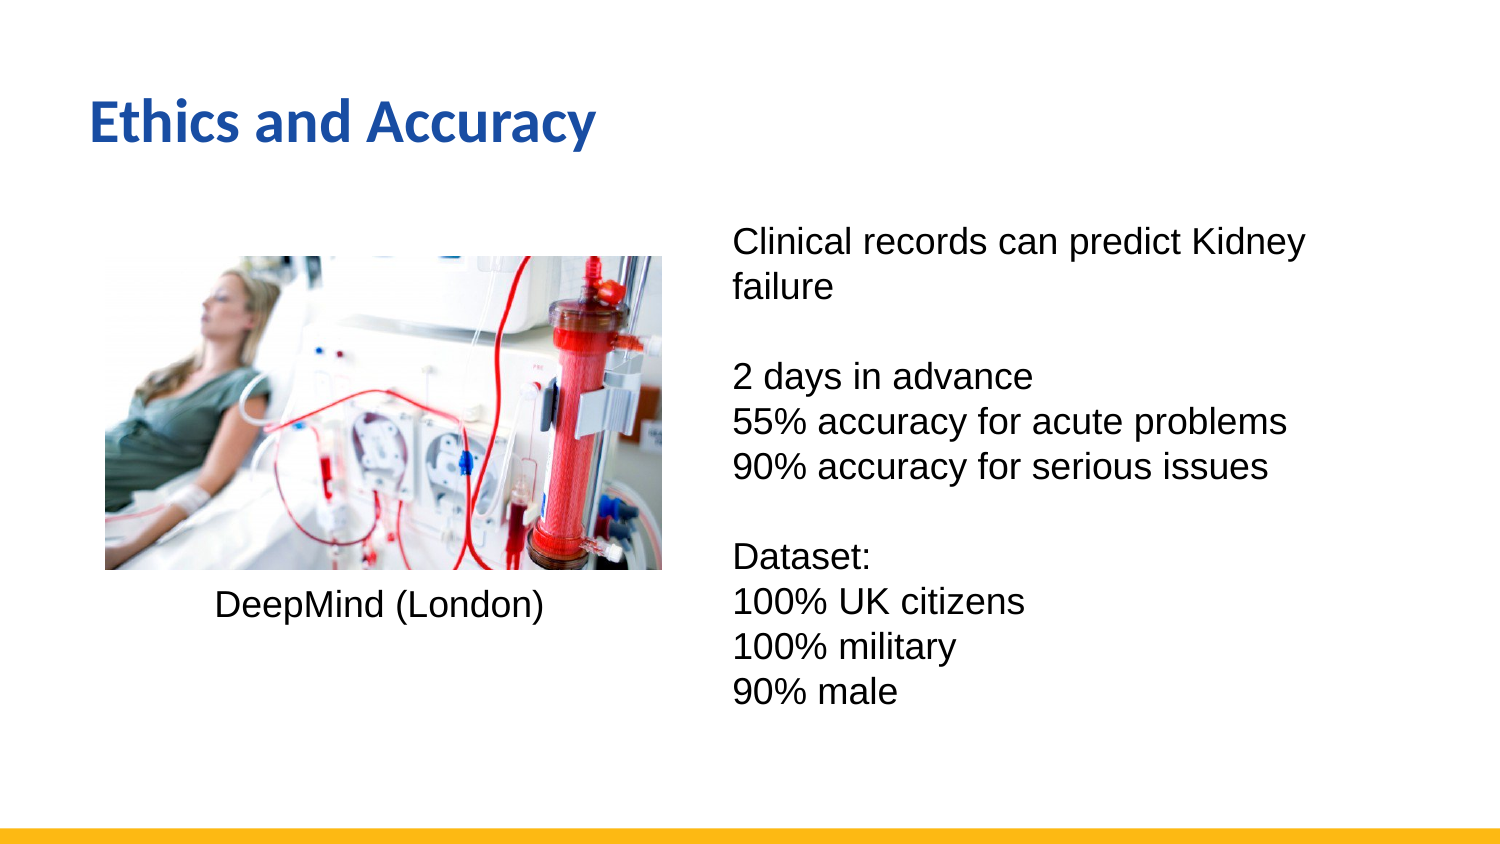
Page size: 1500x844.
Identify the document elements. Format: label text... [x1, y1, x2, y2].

picture [105, 256, 662, 570]
text_box Ethics and Accuracy [74, 0, 1425, 197]
text_box Clinical records can predict Kidney failure 2 days in advance 55% accuracy for acute problems 90% accuracy for serious issues Dataset: 100% UK citizens 100% military 90% male [717, 210, 1425, 687]
text_box DeepMind (London) [199, 573, 570, 630]
